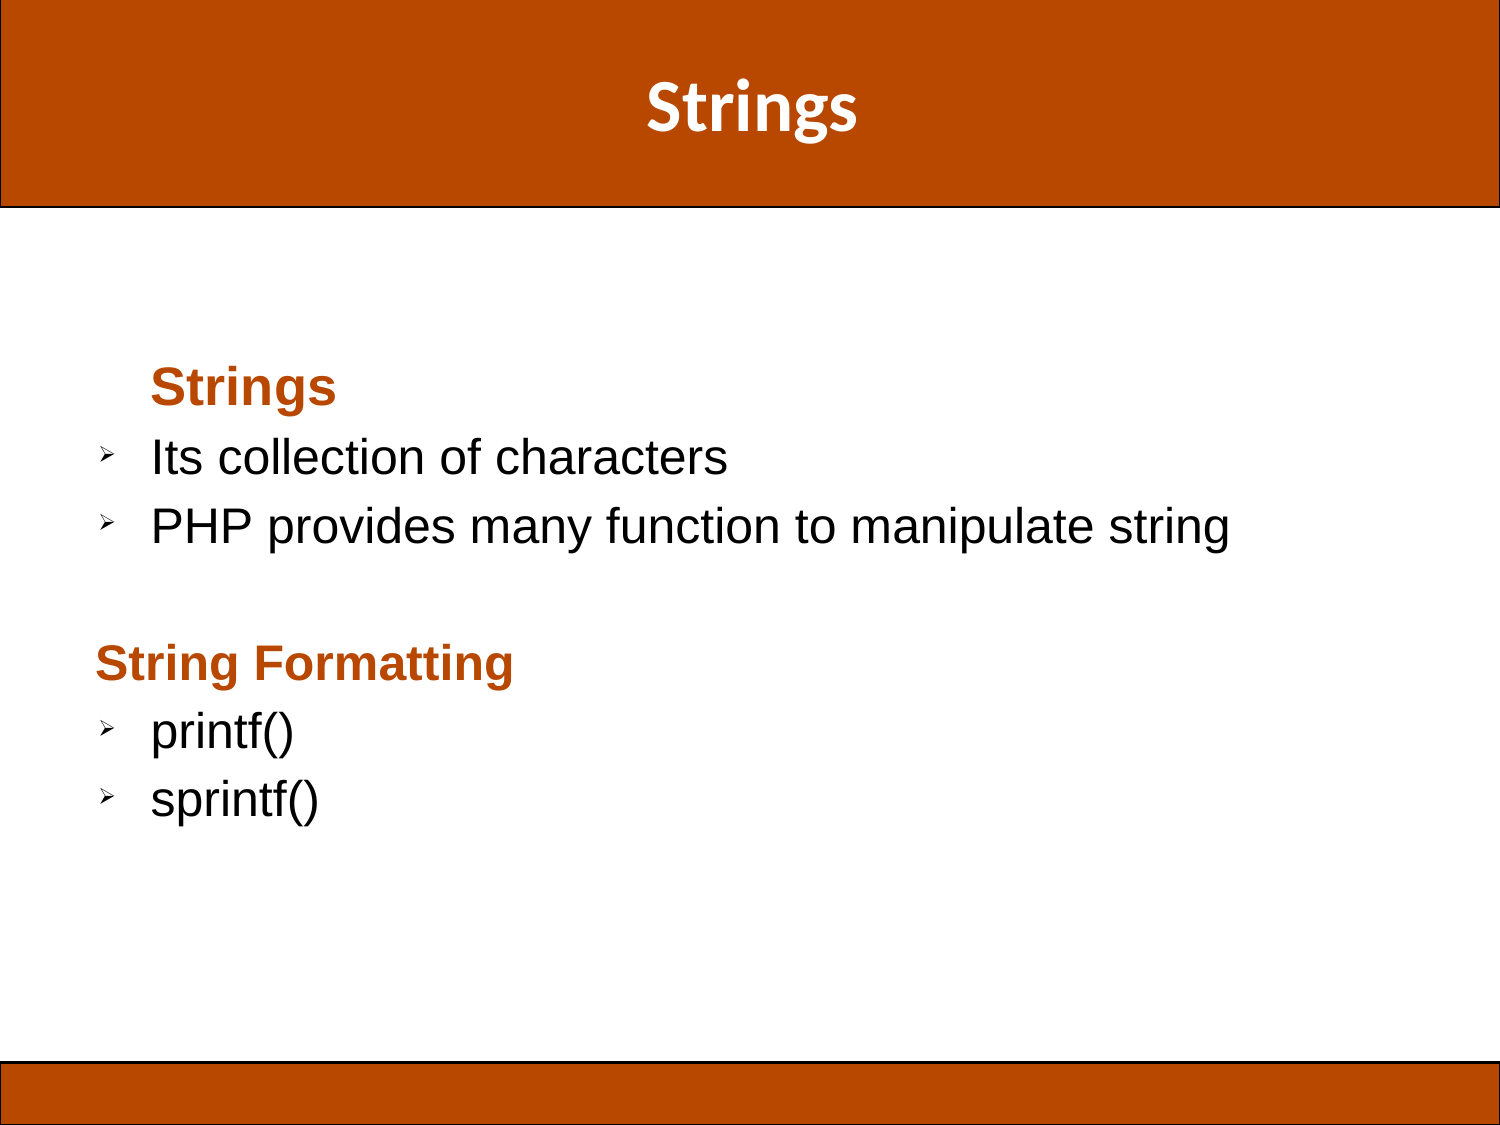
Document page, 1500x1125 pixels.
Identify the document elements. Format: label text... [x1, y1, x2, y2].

text_box Strings [295, 66, 1211, 154]
list Strings Its collection of characters PHP provides many function to manipulate string String Formatting printf() sprintf() [39, 360, 1420, 1034]
